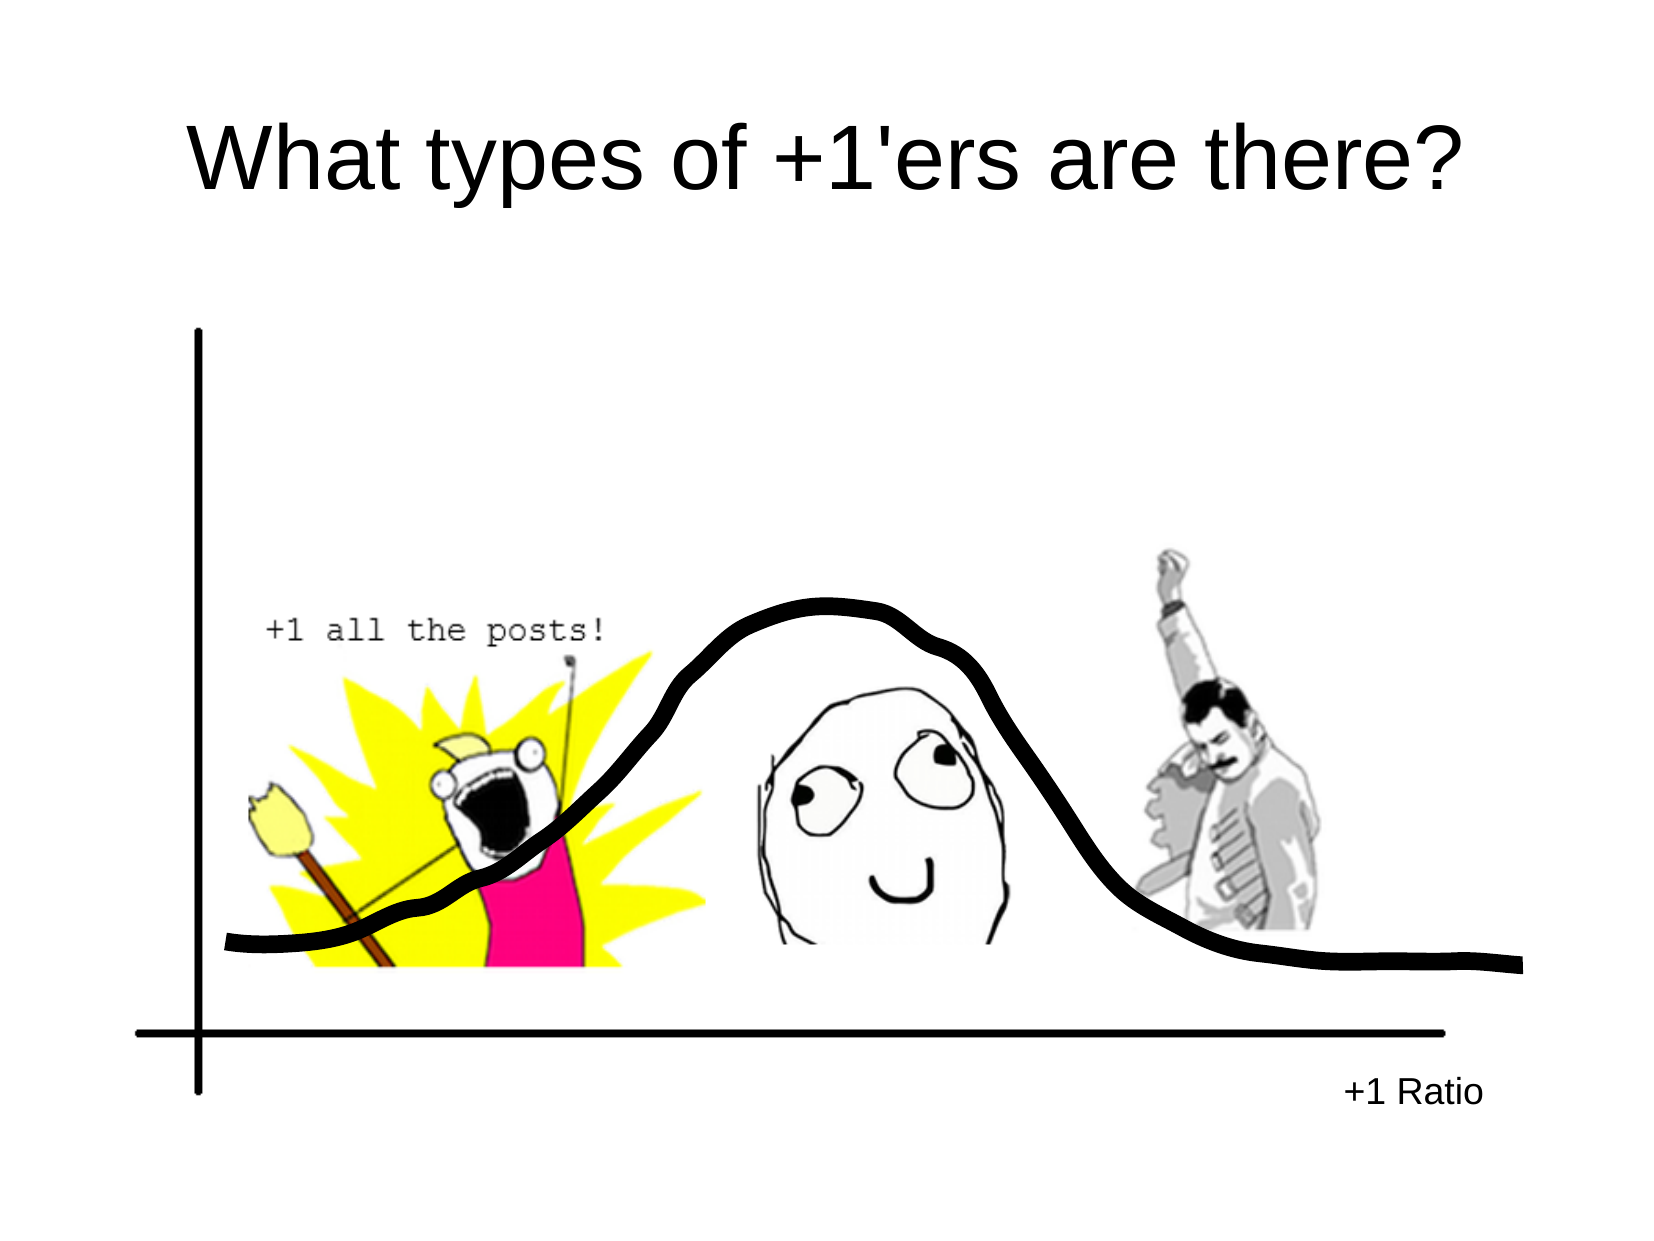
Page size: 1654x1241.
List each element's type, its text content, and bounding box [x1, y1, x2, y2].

title What types of +1'ers are there? [82, 49, 1571, 257]
picture [126, 286, 1477, 1123]
text_box +1 Ratio [1328, 1062, 1565, 1120]
